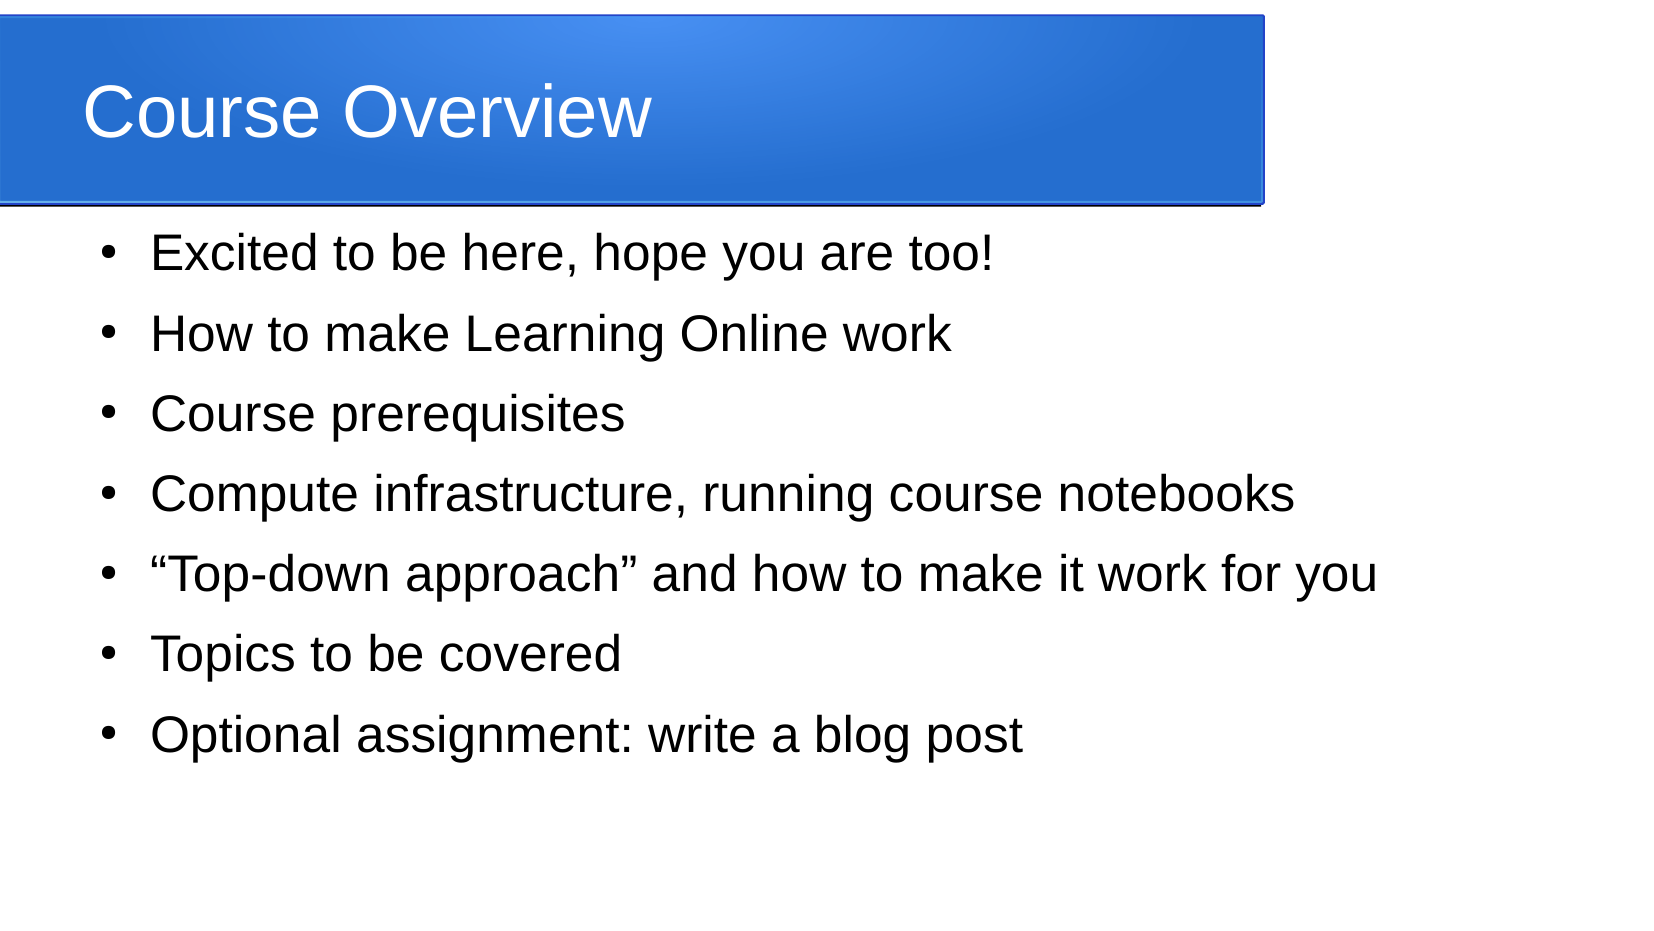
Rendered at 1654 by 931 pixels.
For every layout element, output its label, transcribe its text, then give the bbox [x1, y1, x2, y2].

list Excited to be here, hope you are too! How to make Learning Online work Course prerequisites Compute infrastructure, running course notebooks “Top-down approach” and how to make it work for you Topics to be covered Optional assignment: write a blog post [82, 224, 1571, 764]
title Course Overview [82, 35, 1235, 189]
